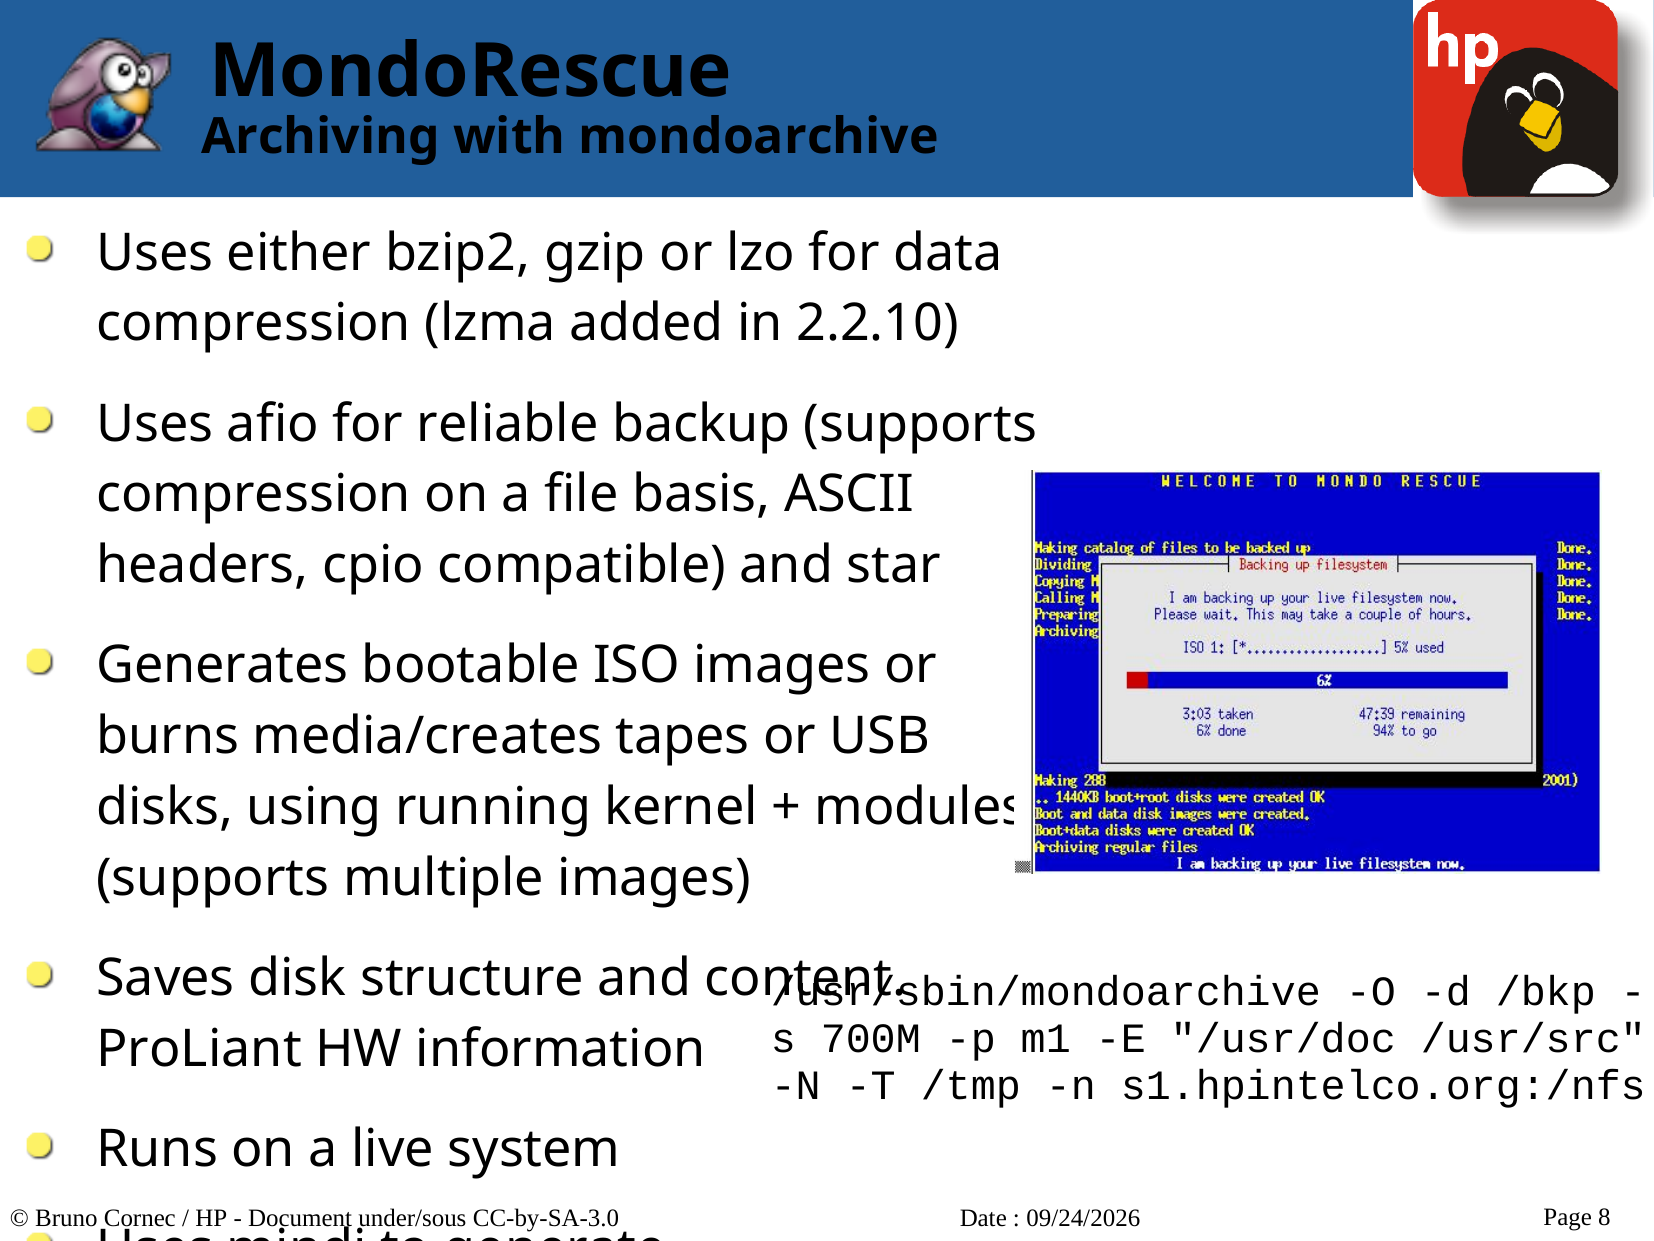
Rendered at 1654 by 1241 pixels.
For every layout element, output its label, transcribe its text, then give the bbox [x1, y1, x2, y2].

title Archiving with mondoarchive [201, 32, 1190, 241]
text_box /usr/sbin/mondoarchive -O -d /bkp -s 700M -p m1 -E "/usr/doc /usr/src" -N -T /tmp -n s1.hpintelco.org:/nfs [770, 970, 1654, 1170]
list Uses either bzip2, gzip or lzo for data compression (lzma added in 2.2.10) Uses afio for reliable backup (supports compression on a file basis, ASCII headers, cpio compatible) and star Generates bootable ISO images or burns media/creates tapes or USB disks, using running kernel + modules (supports multiple images) Saves disk structure and content. ProLiant HW information Runs on a live system Uses mindi to generate boot content [13, 214, 1077, 1209]
picture [25, 1231, 56, 1241]
picture [1014, 470, 1602, 874]
picture [1413, 0, 1654, 235]
picture [0, 0, 211, 199]
